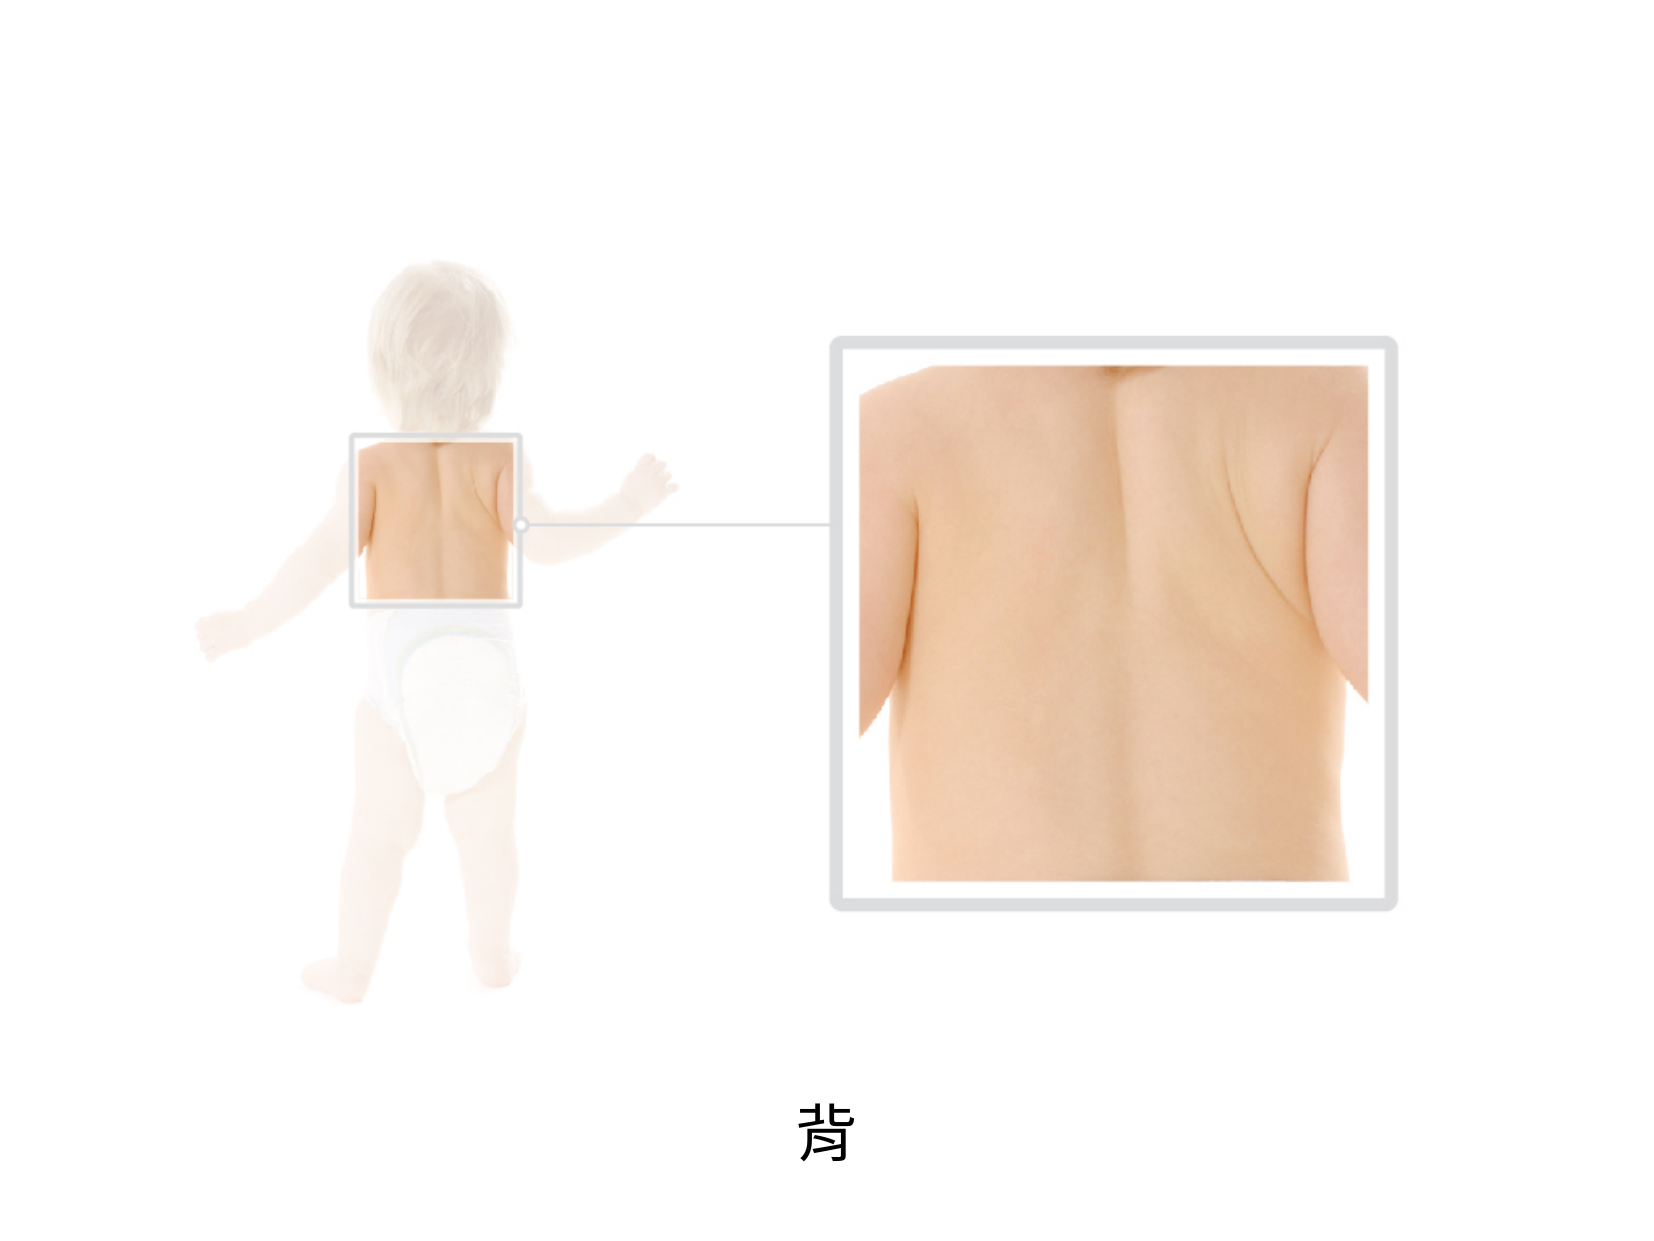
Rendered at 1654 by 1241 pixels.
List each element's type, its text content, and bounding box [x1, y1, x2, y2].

title 背 [82, 1025, 1571, 1233]
picture [0, 0, 1654, 1241]
